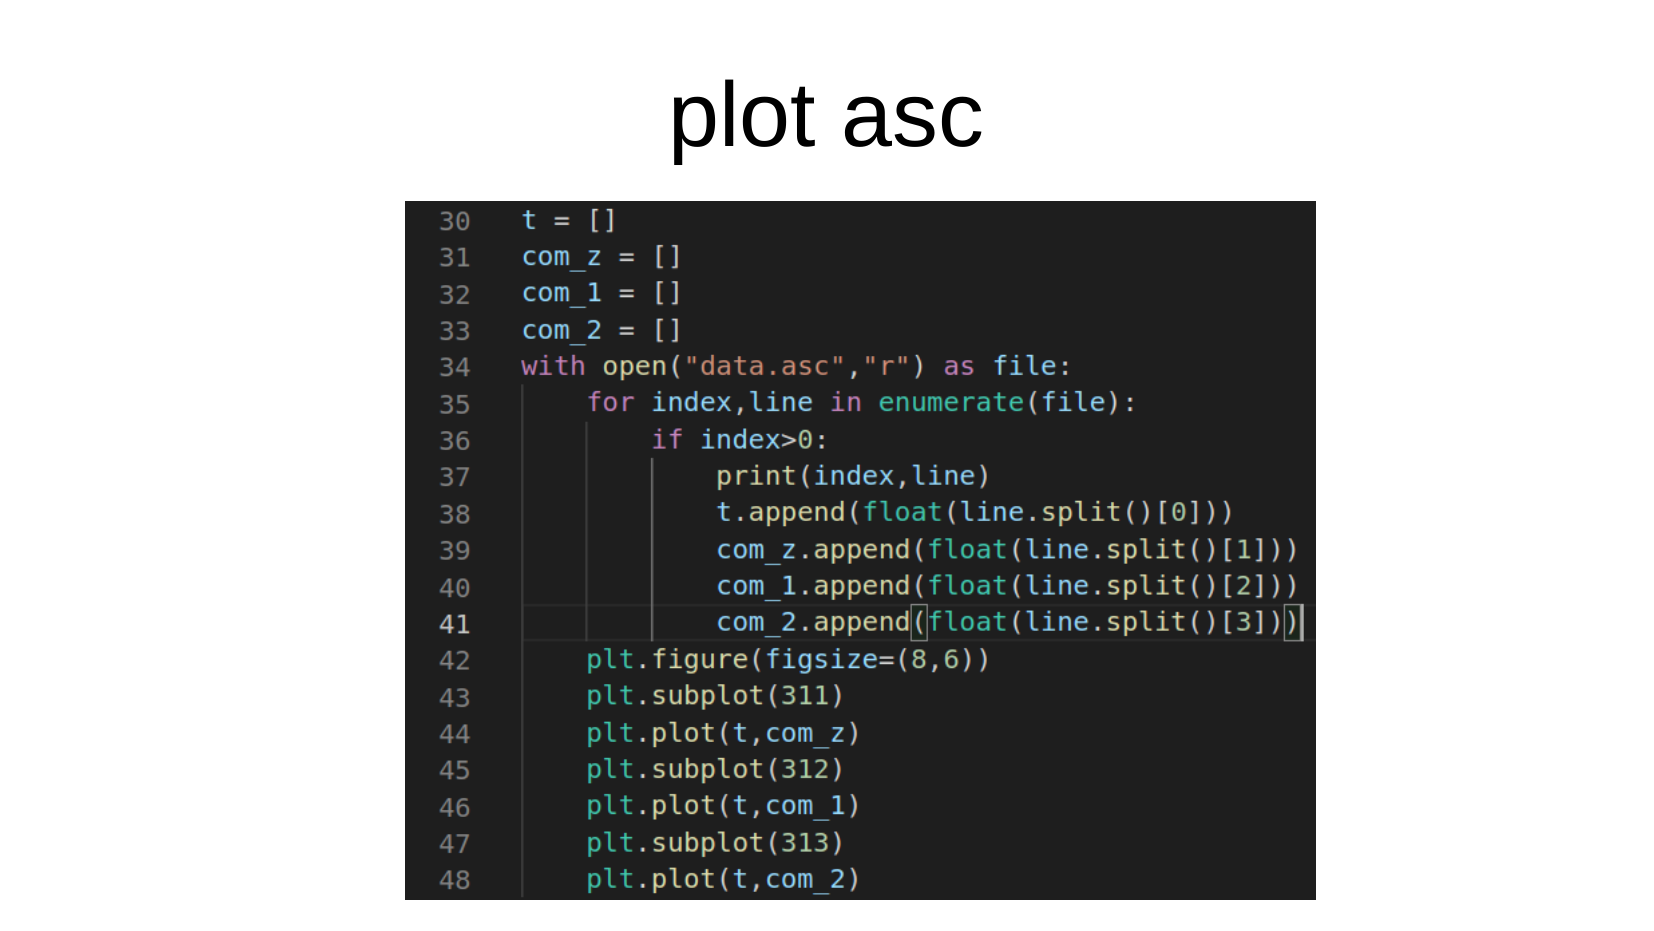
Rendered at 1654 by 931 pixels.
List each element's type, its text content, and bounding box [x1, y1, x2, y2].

picture [405, 201, 1316, 901]
title plot asc [82, 37, 1571, 193]
